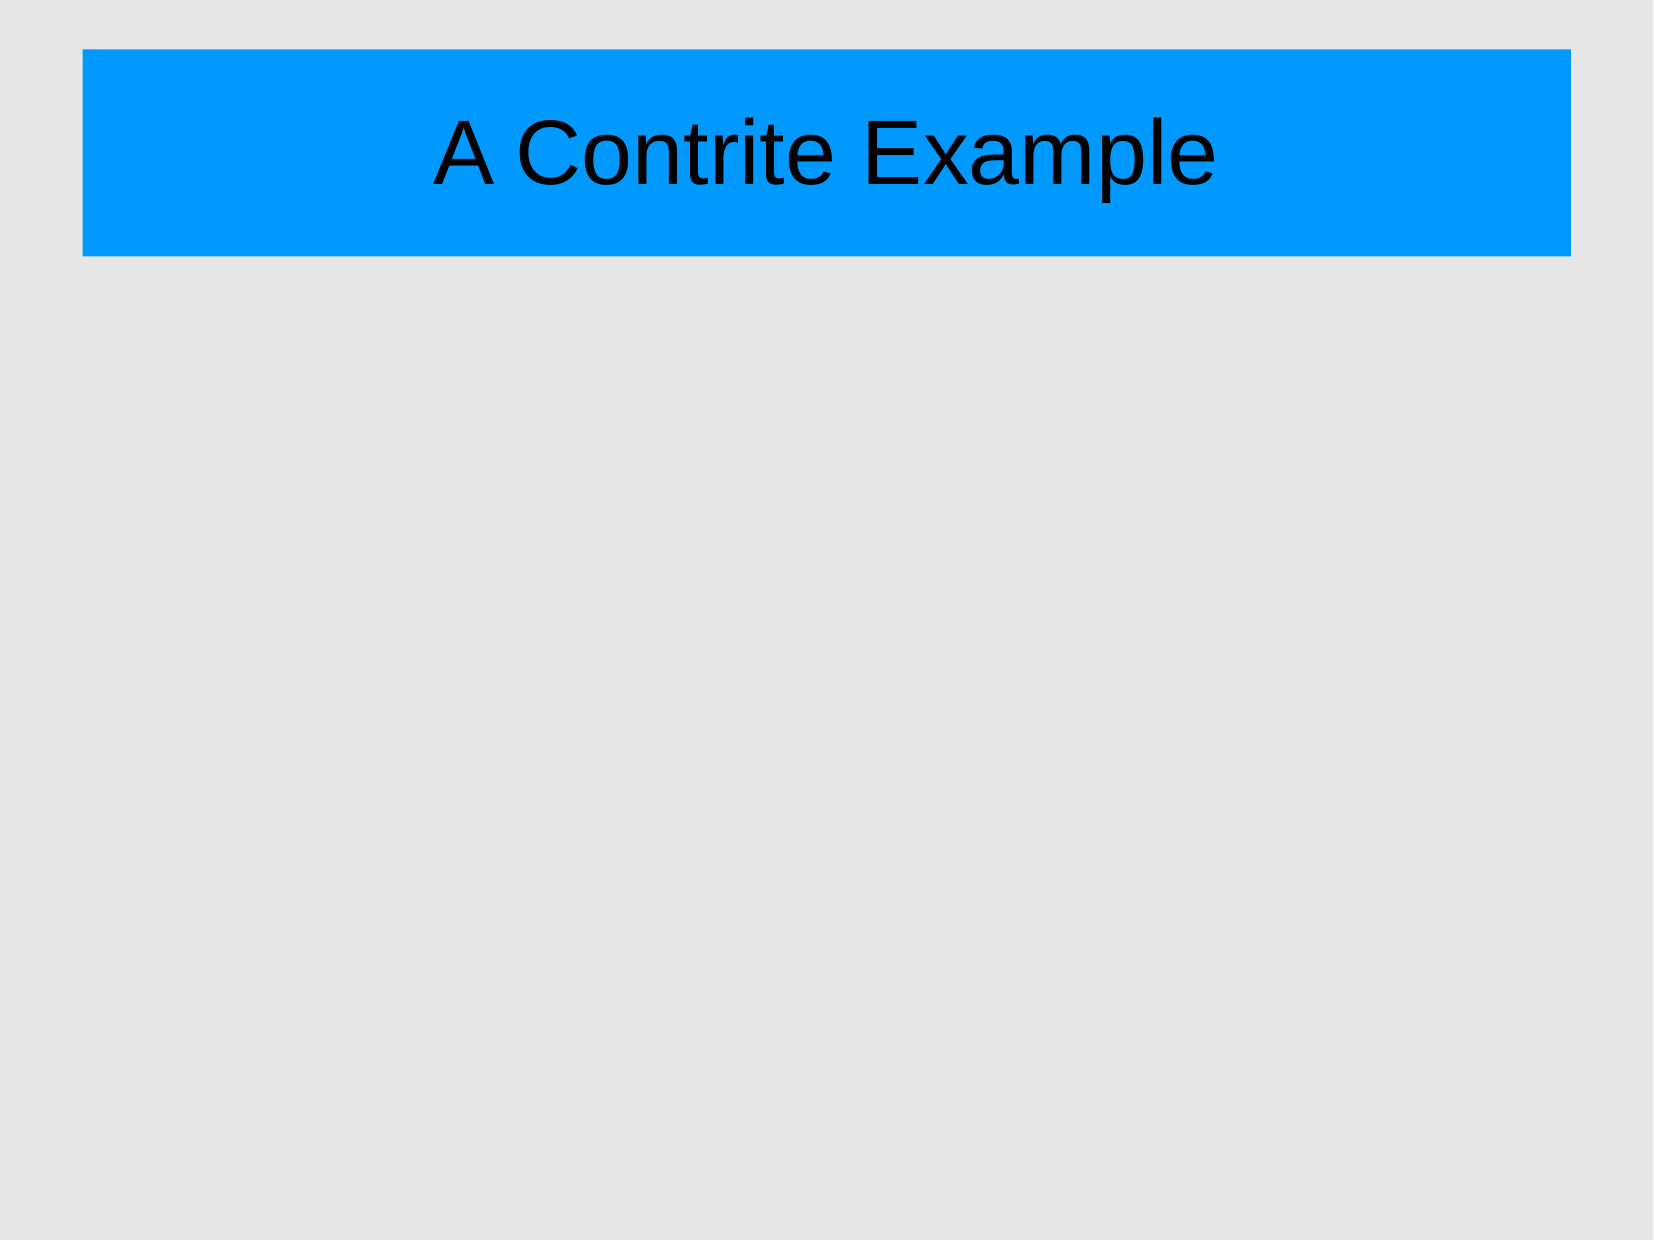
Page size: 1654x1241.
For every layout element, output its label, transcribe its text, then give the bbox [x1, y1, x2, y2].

title A Contrite Example [82, 49, 1571, 257]
